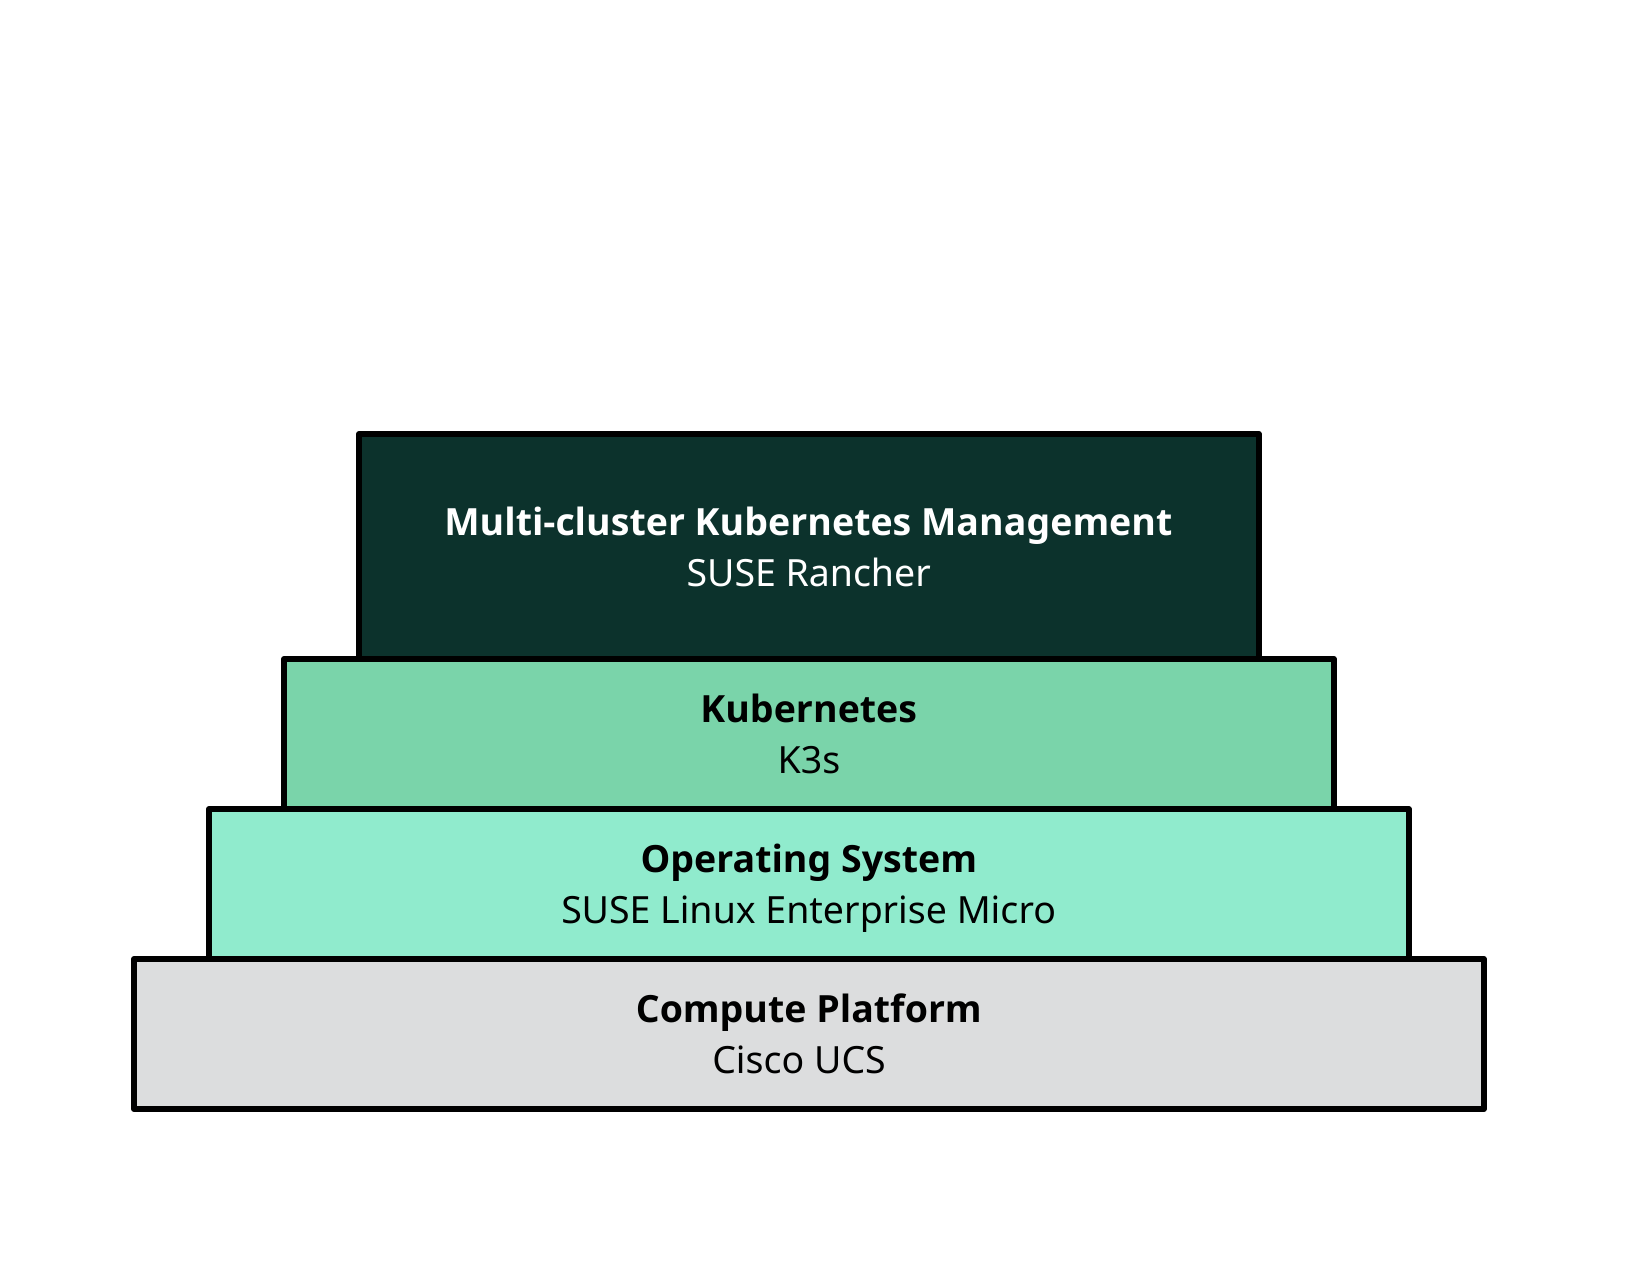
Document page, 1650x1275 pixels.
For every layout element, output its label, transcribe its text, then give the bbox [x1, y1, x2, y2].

text_box Operating System SUSE Linux Enterprise Micro [208, 809, 1409, 960]
text_box Multi-cluster Kubernetes Management SUSE Rancher [358, 433, 1259, 659]
text_box Kubernetes K3s [283, 658, 1334, 809]
text_box Compute Platform Cisco UCS [133, 958, 1484, 1109]
